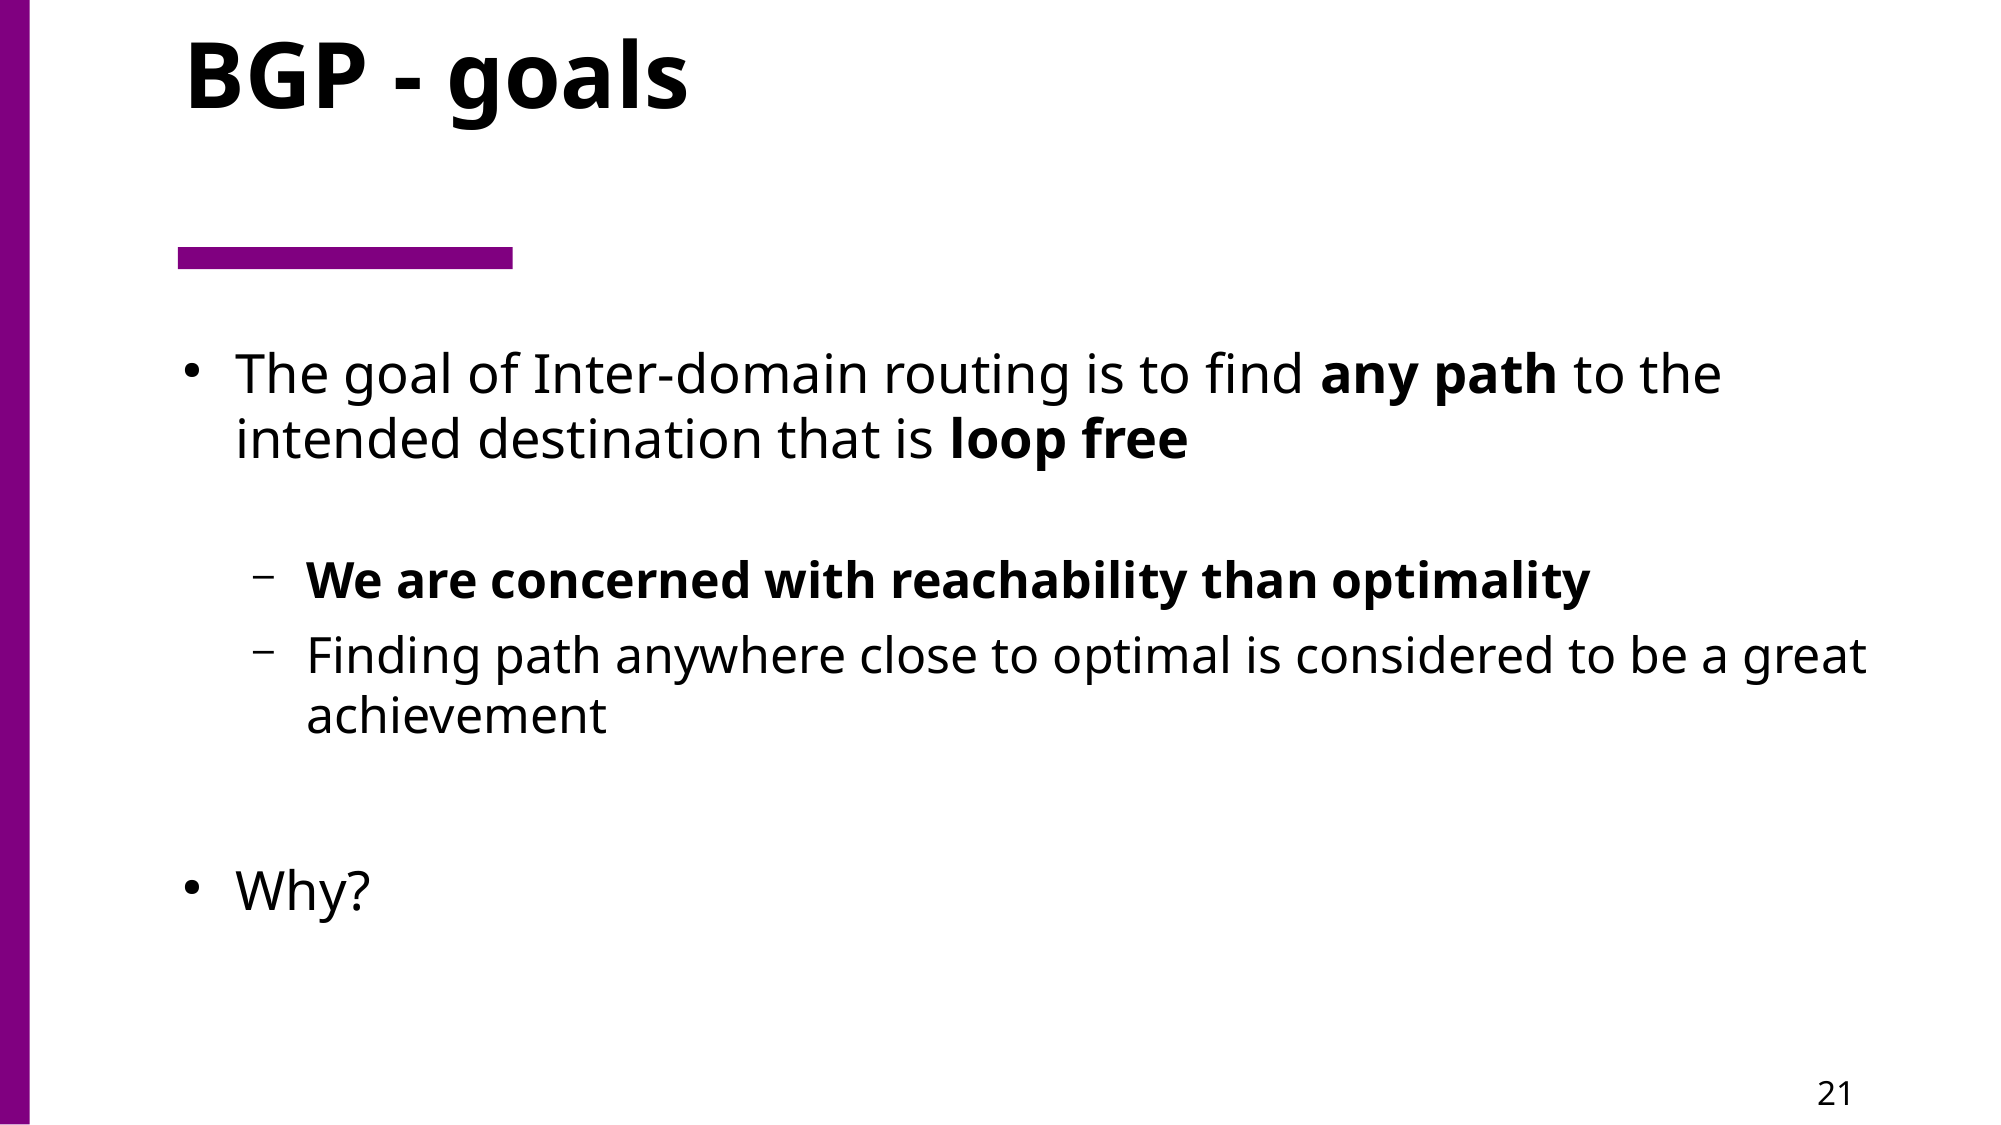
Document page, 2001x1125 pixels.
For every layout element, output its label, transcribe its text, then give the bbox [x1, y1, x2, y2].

title BGP - goals [133, 9, 1946, 135]
list The goal of Inter-domain routing is to find any path to the intended destination that is loop free We are concerned with reachability than optimality Finding path anywhere close to optimal is considered to be a great achievement Why? [149, 184, 1959, 1024]
